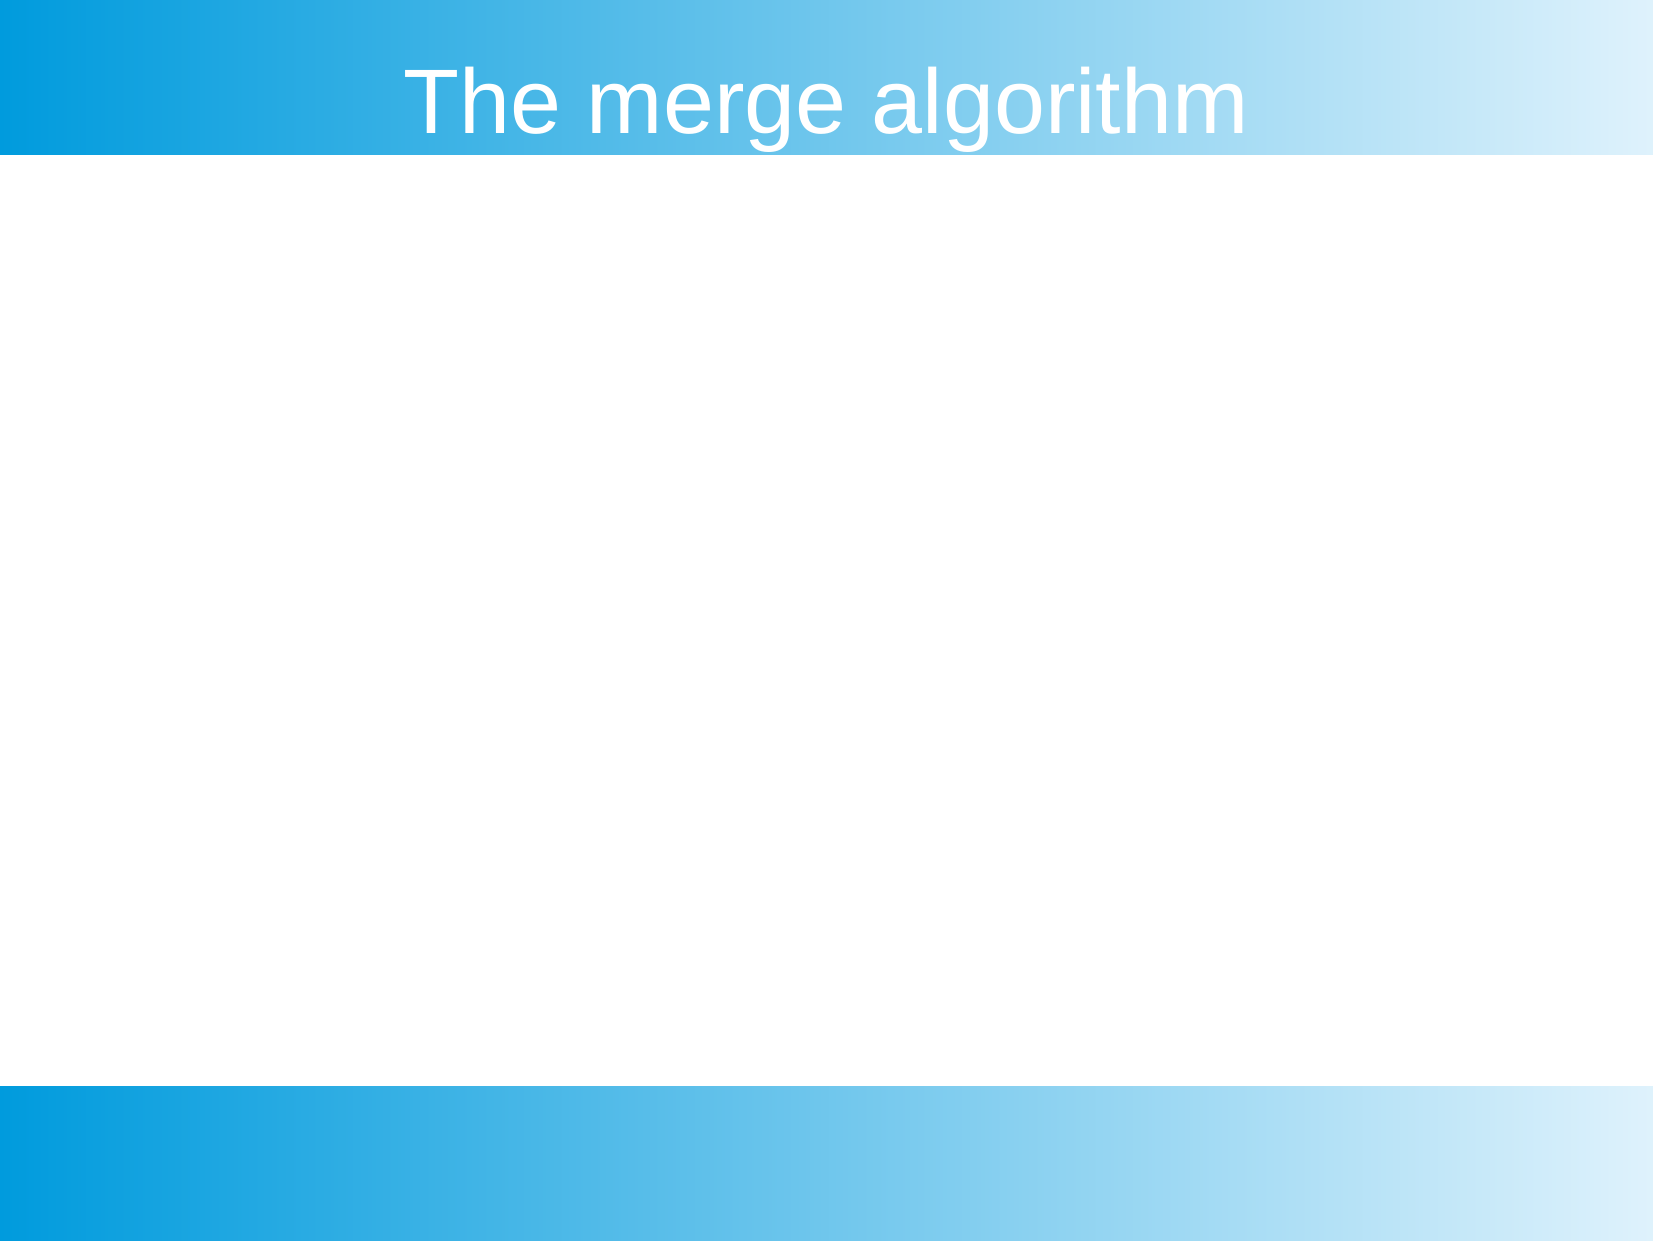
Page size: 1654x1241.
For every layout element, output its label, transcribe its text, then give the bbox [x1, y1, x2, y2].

title The merge algorithm [82, 49, 1571, 155]
